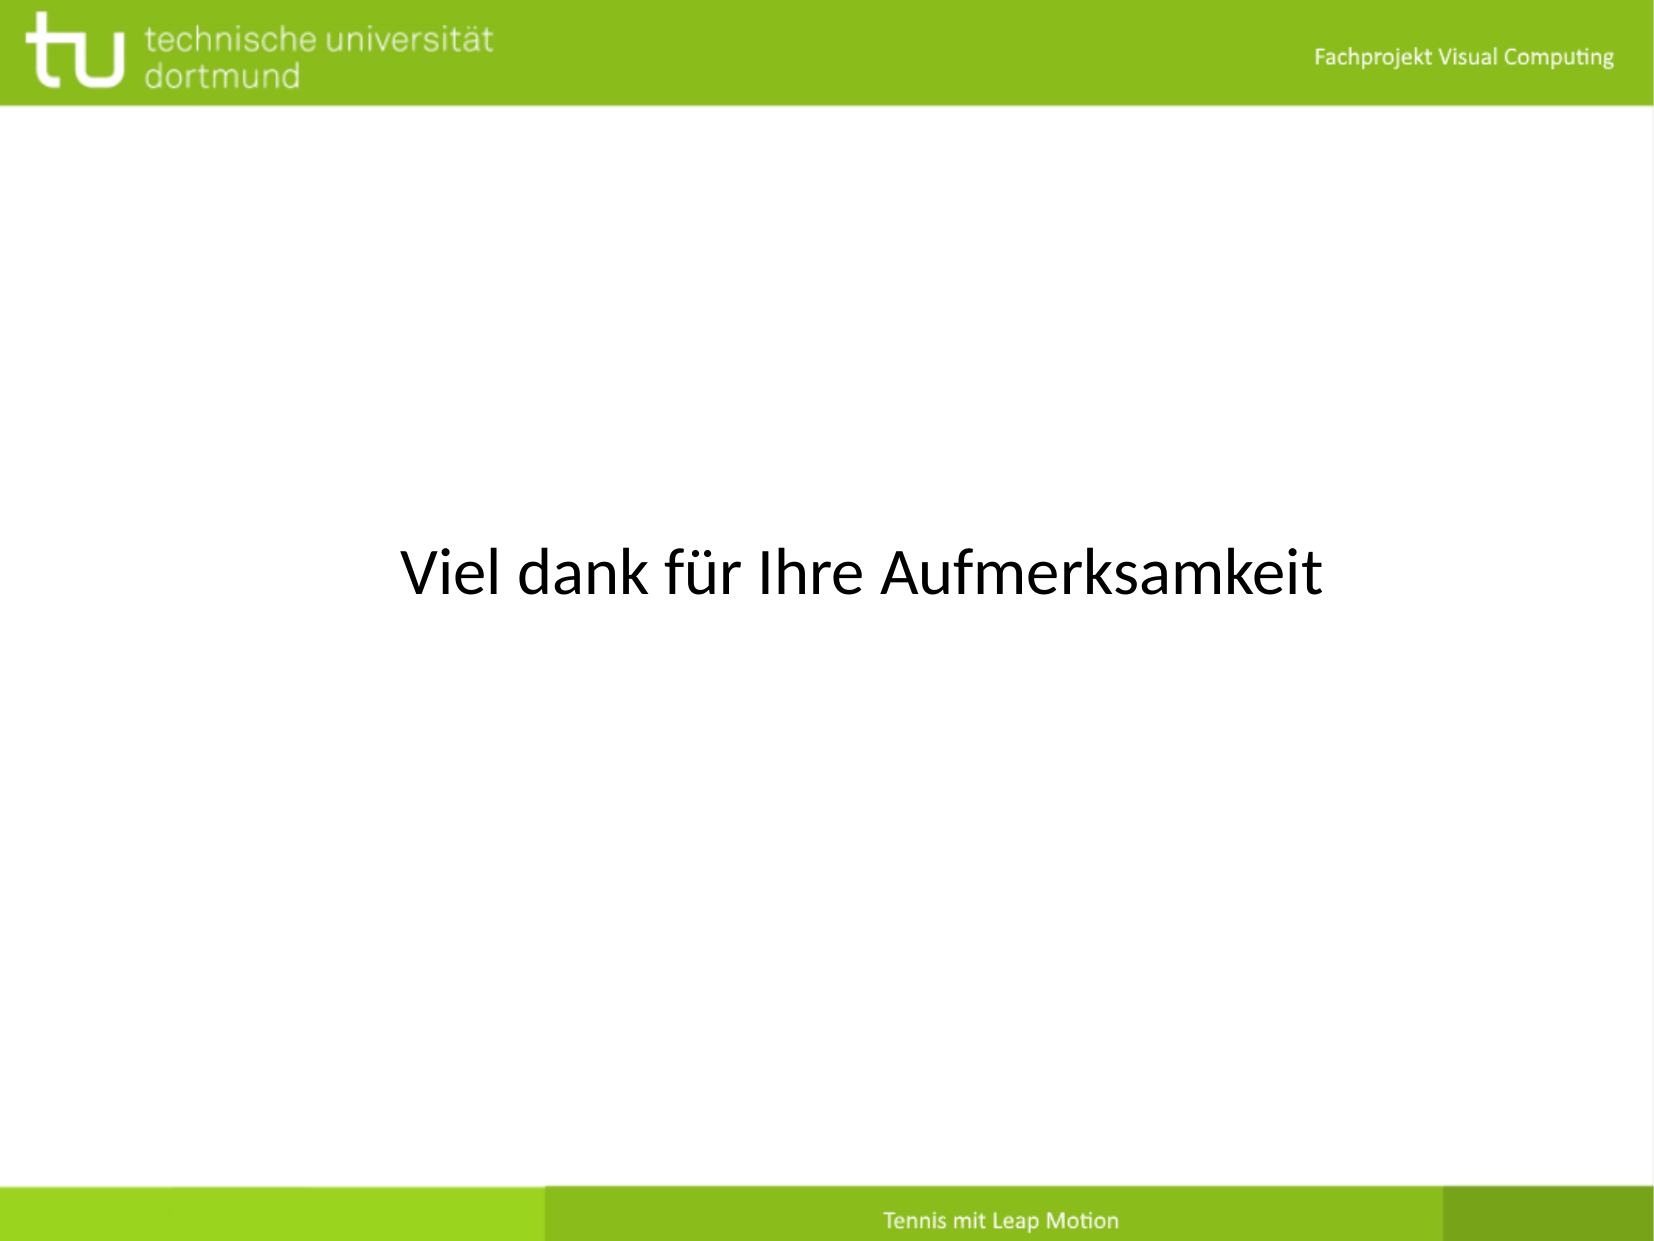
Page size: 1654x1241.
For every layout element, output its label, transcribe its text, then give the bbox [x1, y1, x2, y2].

picture [0, 0, 1654, 1241]
list Viel dank für Ihre Aufmerksamkeit [82, 47, 1571, 1109]
